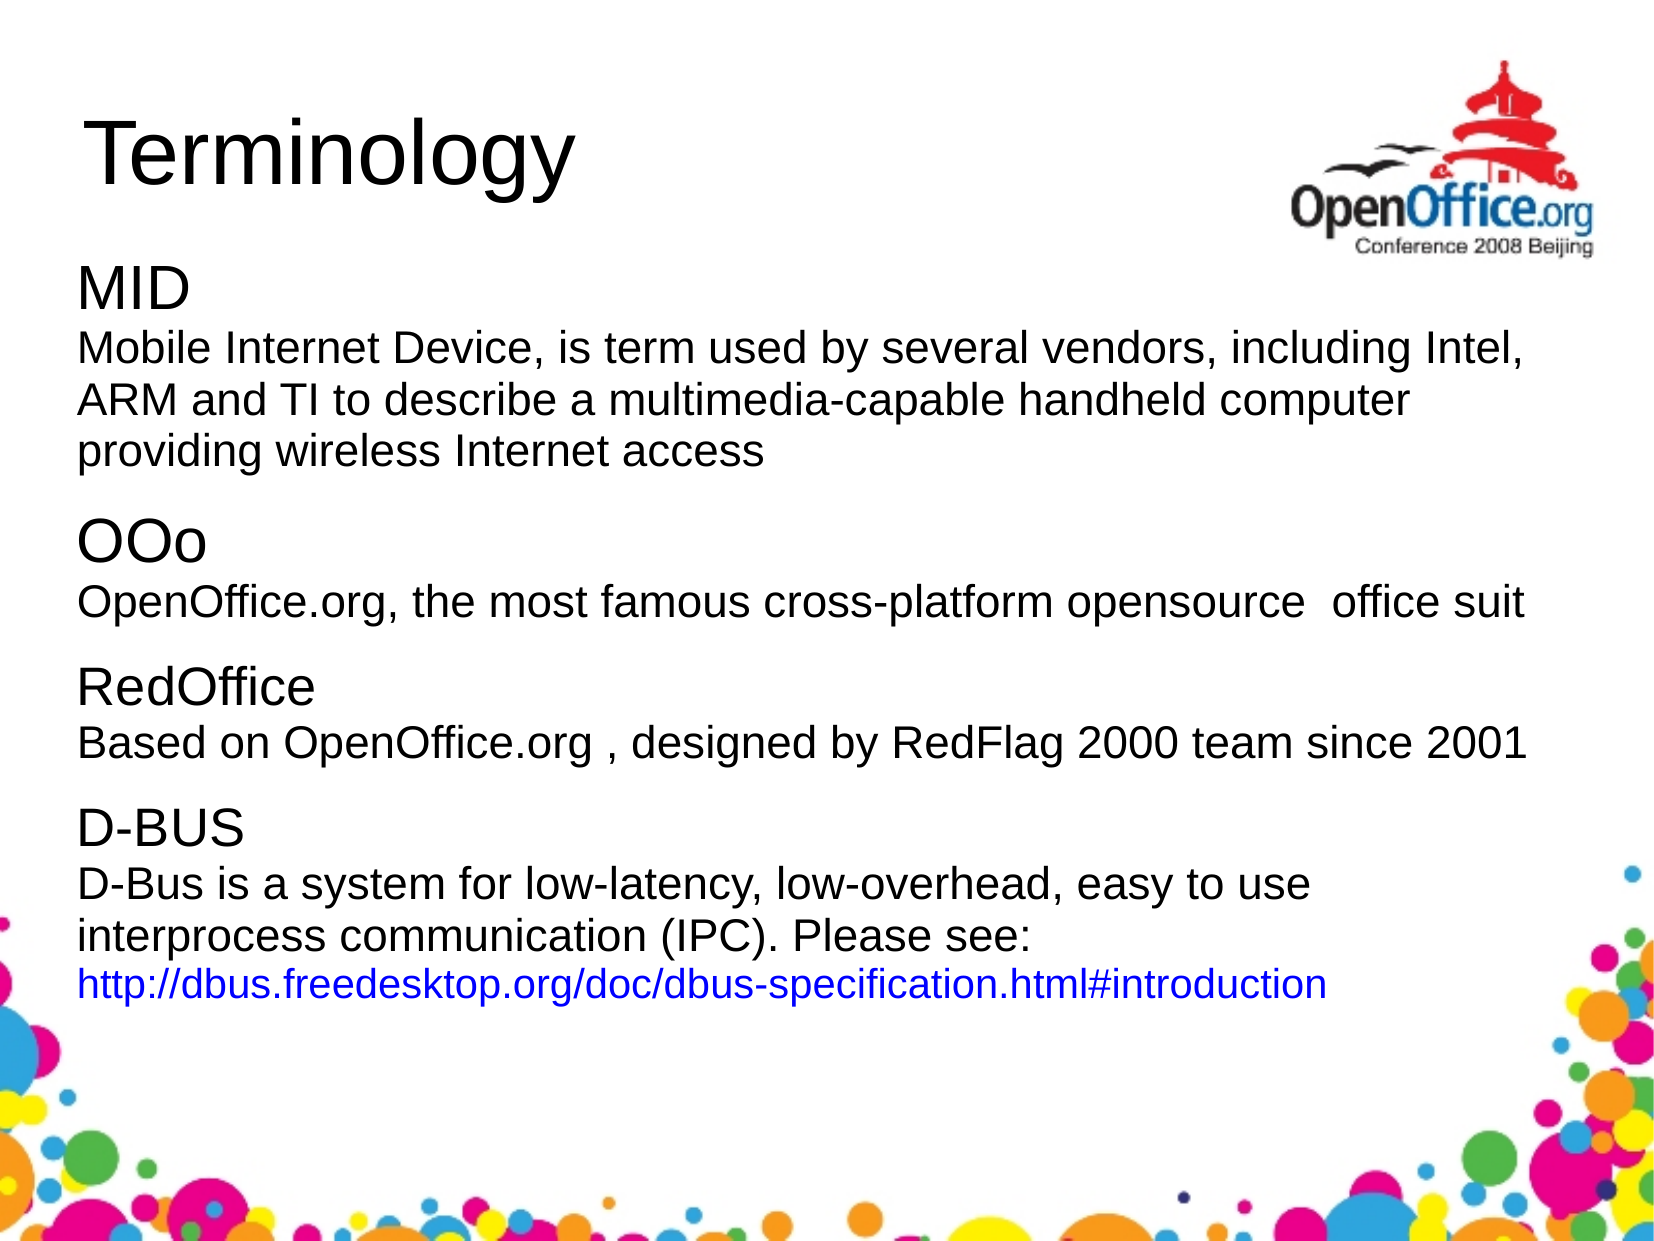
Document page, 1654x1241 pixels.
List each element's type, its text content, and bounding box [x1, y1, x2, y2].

title Terminology [82, 49, 1571, 257]
list MID Mobile Internet Device, is term used by several vendors, including Intel, ARM and TI to describe a multimedia-capable handheld computer providing wireless Internet access OOo OpenOffice.org, the most famous cross-platform opensource office suit RedOffice Based on OpenOffice.org , designed by RedFlag 2000 team since 2001 D-BUS D-Bus is a system for low-latency, low-overhead, easy to use interprocess communication (IPC). Please see: http://dbus.freedesktop.org/doc/dbus-specification.html#introduction [76, 252, 1565, 1057]
picture [0, 0, 1654, 1241]
